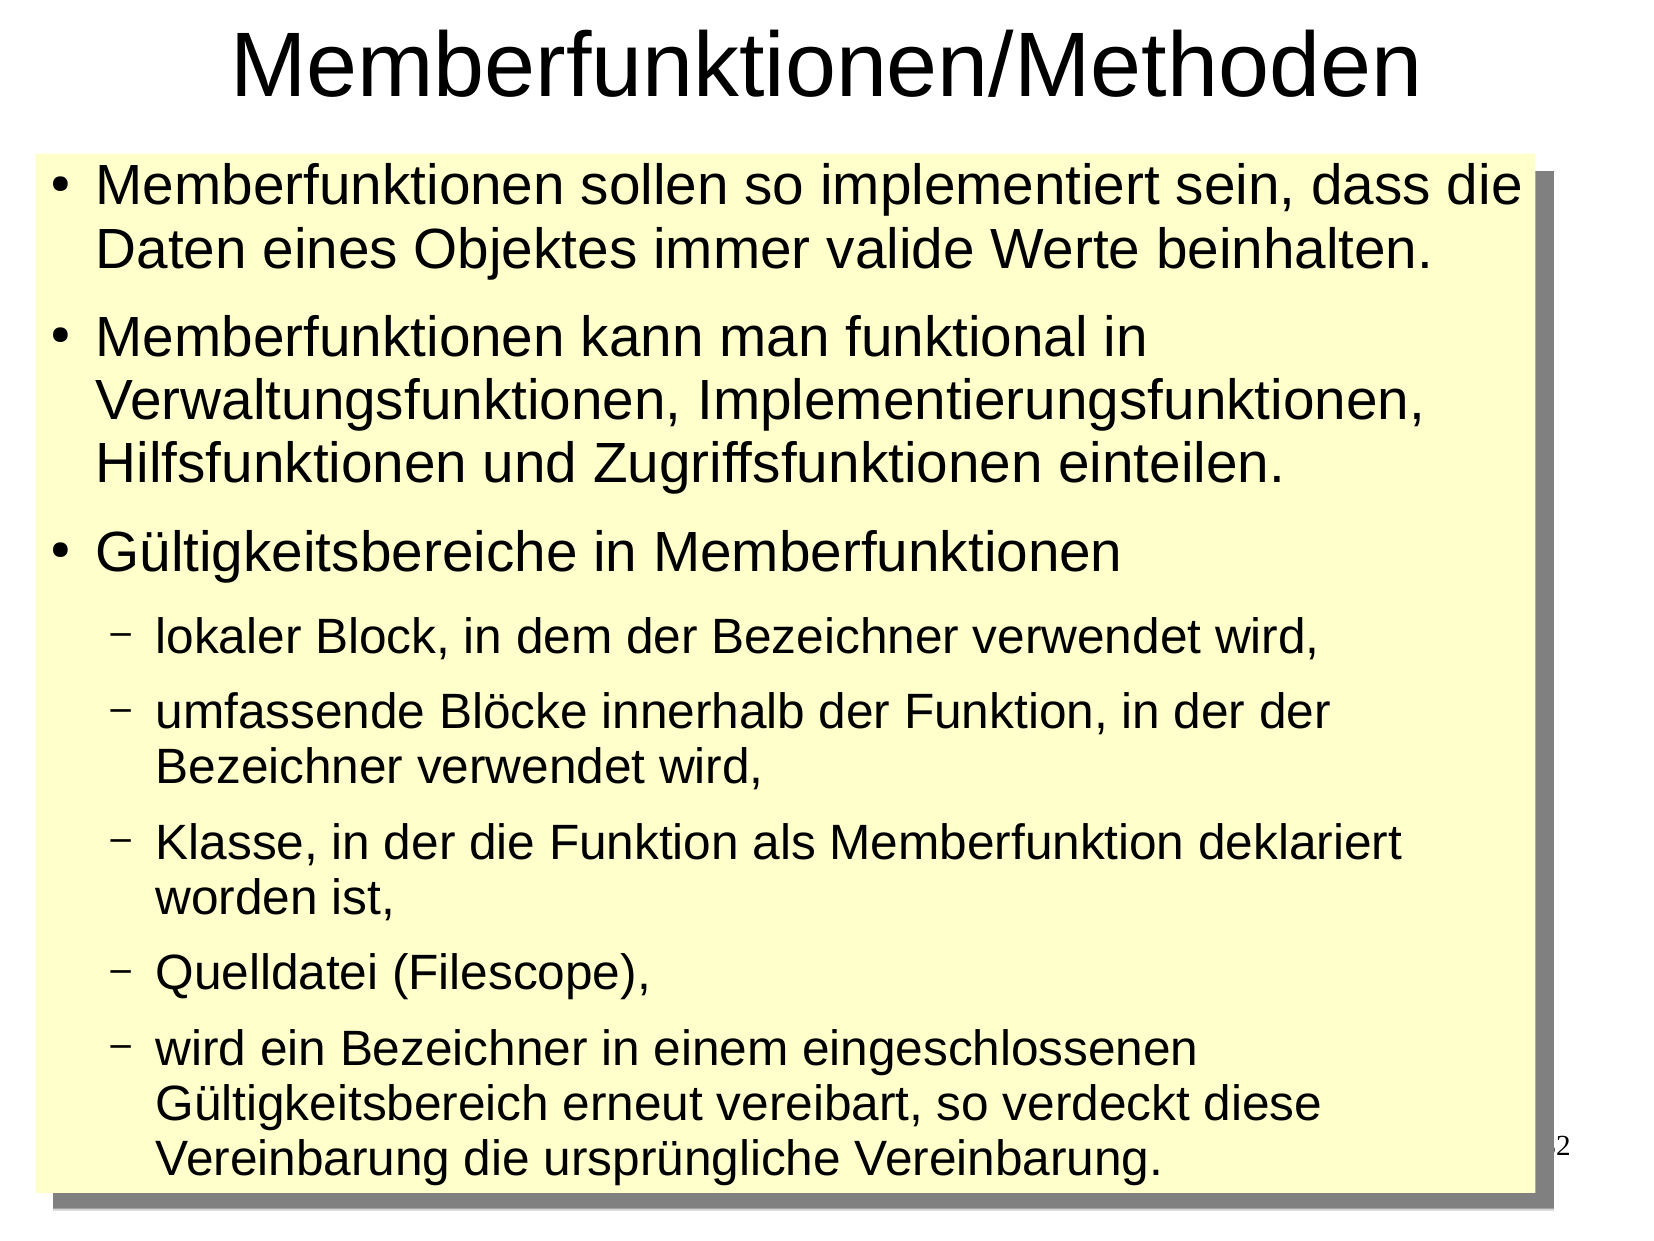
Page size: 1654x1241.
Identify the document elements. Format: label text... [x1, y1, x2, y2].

title Memberfunktionen/Methoden [82, 0, 1571, 168]
list Memberfunktionen sollen so implementiert sein, dass die Daten eines Objektes immer valide Werte beinhalten. Memberfunktionen kann man funktional in Verwaltungsfunktionen, Implementierungsfunktionen, Hilfsfunktionen und Zugriffsfunktionen einteilen. Gültigkeitsbereiche in Memberfunktionen lokaler Block, in dem der Bezeichner verwendet wird, umfassende Blöcke innerhalb der Funktion, in der der Bezeichner verwendet wird, Klasse, in der die Funktion als Memberfunktion deklariert worden ist, Quelldatei (Filescope), wird ein Bezeichner in einem eingeschlossenen Gültigkeitsbereich erneut vereibart, so verdeckt diese Vereinbarung die ursprüngliche Vereinbarung. [35, 153, 1536, 1193]
